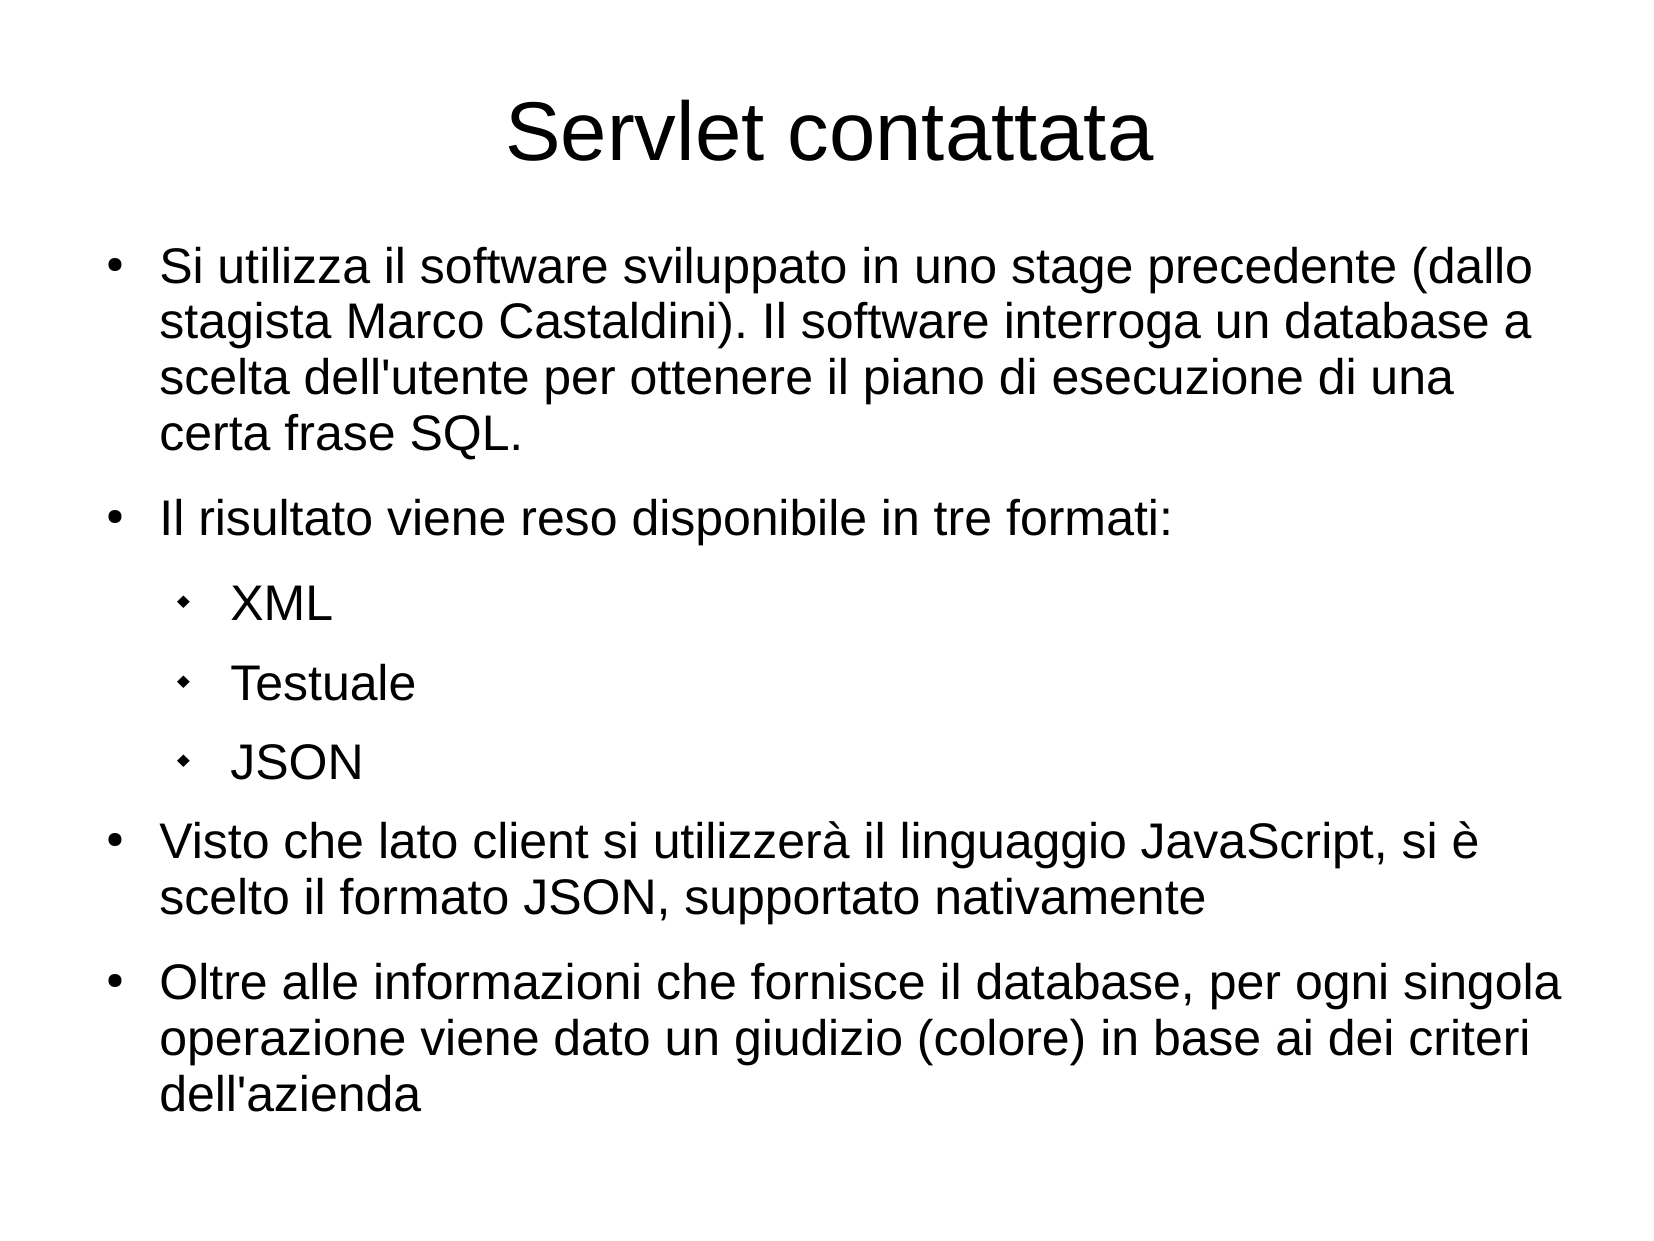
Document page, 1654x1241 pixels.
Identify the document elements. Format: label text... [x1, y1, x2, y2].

list Si utilizza il software sviluppato in uno stage precedente (dallo stagista Marco Castaldini). Il software interroga un database a scelta dell'utente per ottenere il piano di esecuzione di una certa frase SQL. Il risultato viene reso disponibile in tre formati: XML Testuale JSON Visto che lato client si utilizzerà il linguaggio JavaScript, si è scelto il formato JSON, supportato nativamente Oltre alle informazioni che fornisce il database, per ogni singola operazione viene dato un giudizio (colore) in base ai dei criteri dell'azienda [88, 237, 1577, 1123]
title Servlet contattata [88, 56, 1571, 207]
